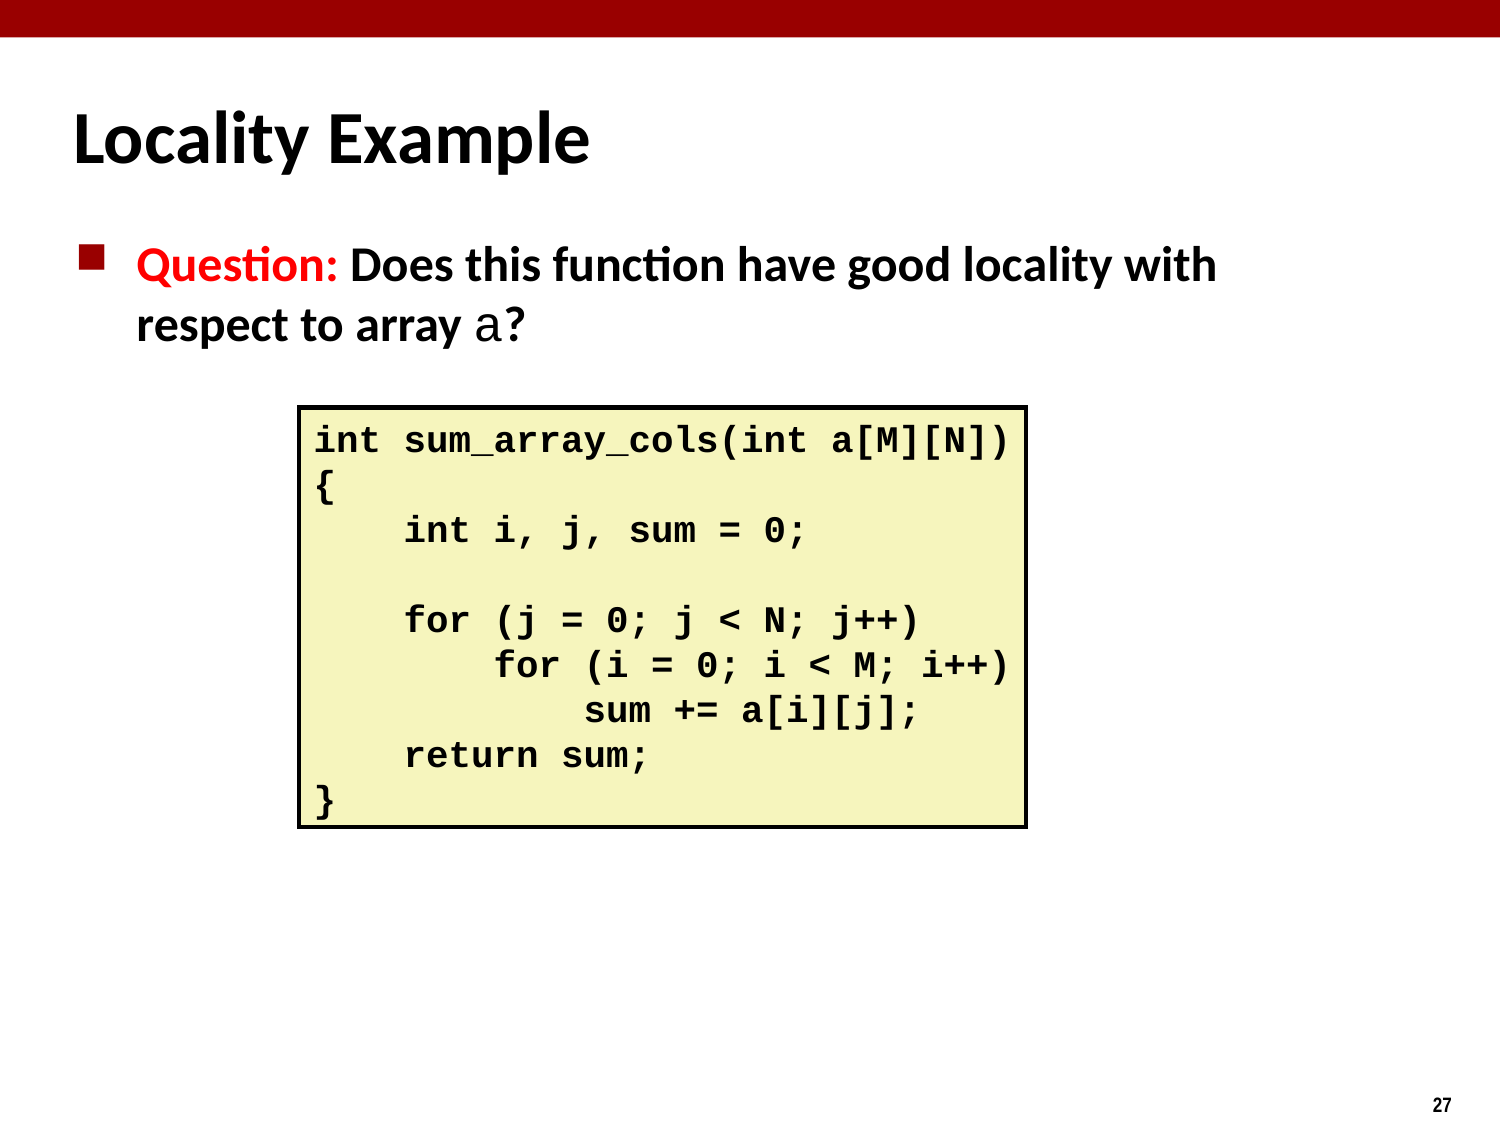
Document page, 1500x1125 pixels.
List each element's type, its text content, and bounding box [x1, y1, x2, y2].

text_box int sum_array_cols(int a[M][N]) { int i, j, sum = 0; for (j = 0; j < N; j++) for (i = 0; i < M; i++) sum += a[i][j]; return sum; } [298, 407, 1027, 828]
title Locality Example [58, 71, 1304, 197]
list Question: Does this function have good locality with respect to array a? [65, 223, 1361, 1040]
